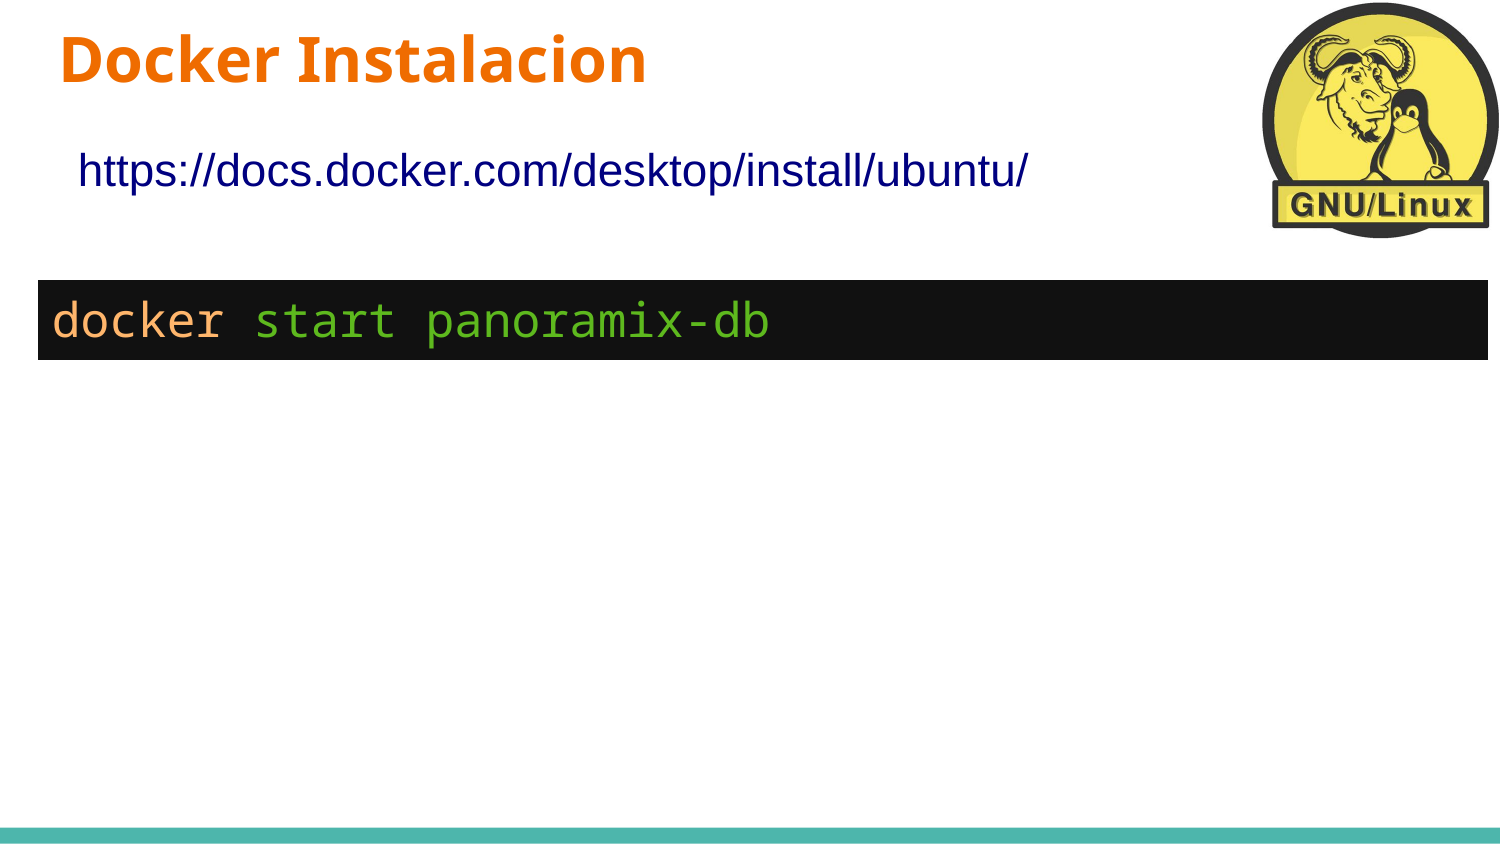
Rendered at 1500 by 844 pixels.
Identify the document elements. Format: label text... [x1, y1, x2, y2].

table_header docker start panoramix-db [38, 280, 1488, 360]
picture [1260, 0, 1500, 240]
text_box https://docs.docker.com/desktop/install/ubuntu/ [63, 137, 1216, 214]
title Docker Instalacion [43, 0, 1260, 116]
